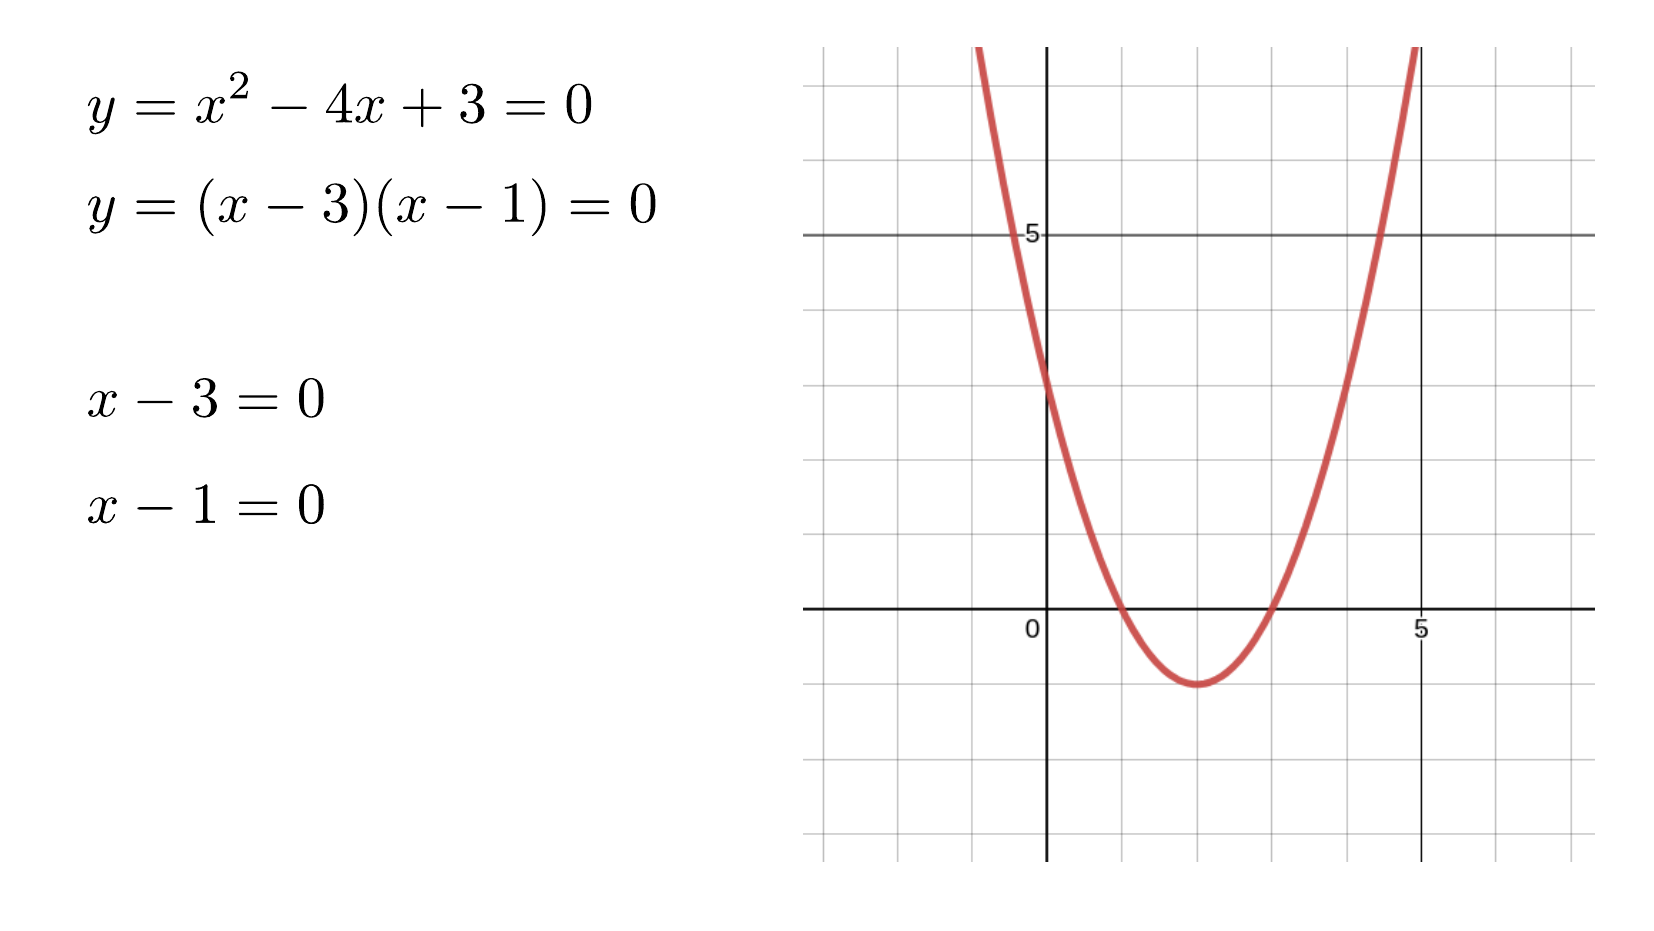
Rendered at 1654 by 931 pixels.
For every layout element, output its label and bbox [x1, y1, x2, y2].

text_box [87, 71, 592, 135]
text_box [88, 484, 324, 524]
text_box [88, 178, 656, 237]
picture [803, 47, 1595, 862]
text_box [88, 378, 324, 418]
